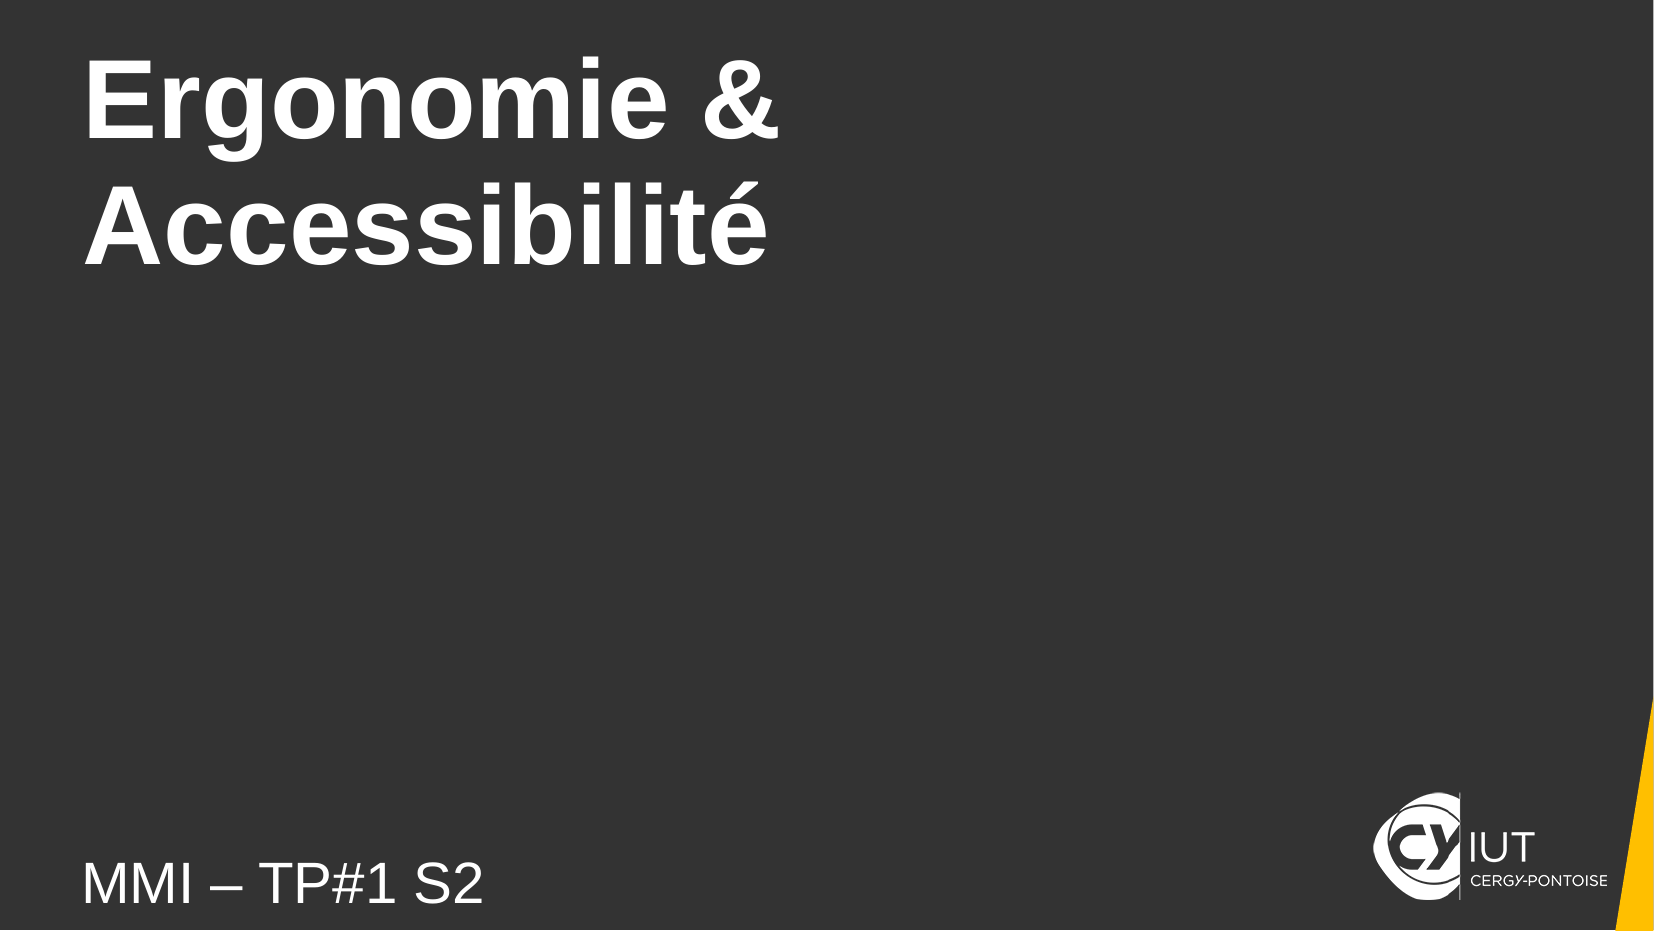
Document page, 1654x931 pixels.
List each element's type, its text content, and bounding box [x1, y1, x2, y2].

title Ergonomie & Accessibilité [82, 36, 1571, 288]
picture [1370, 791, 1607, 901]
title MMI – TP#1 S2 [81, 805, 1134, 931]
text_box [1615, 692, 1654, 931]
